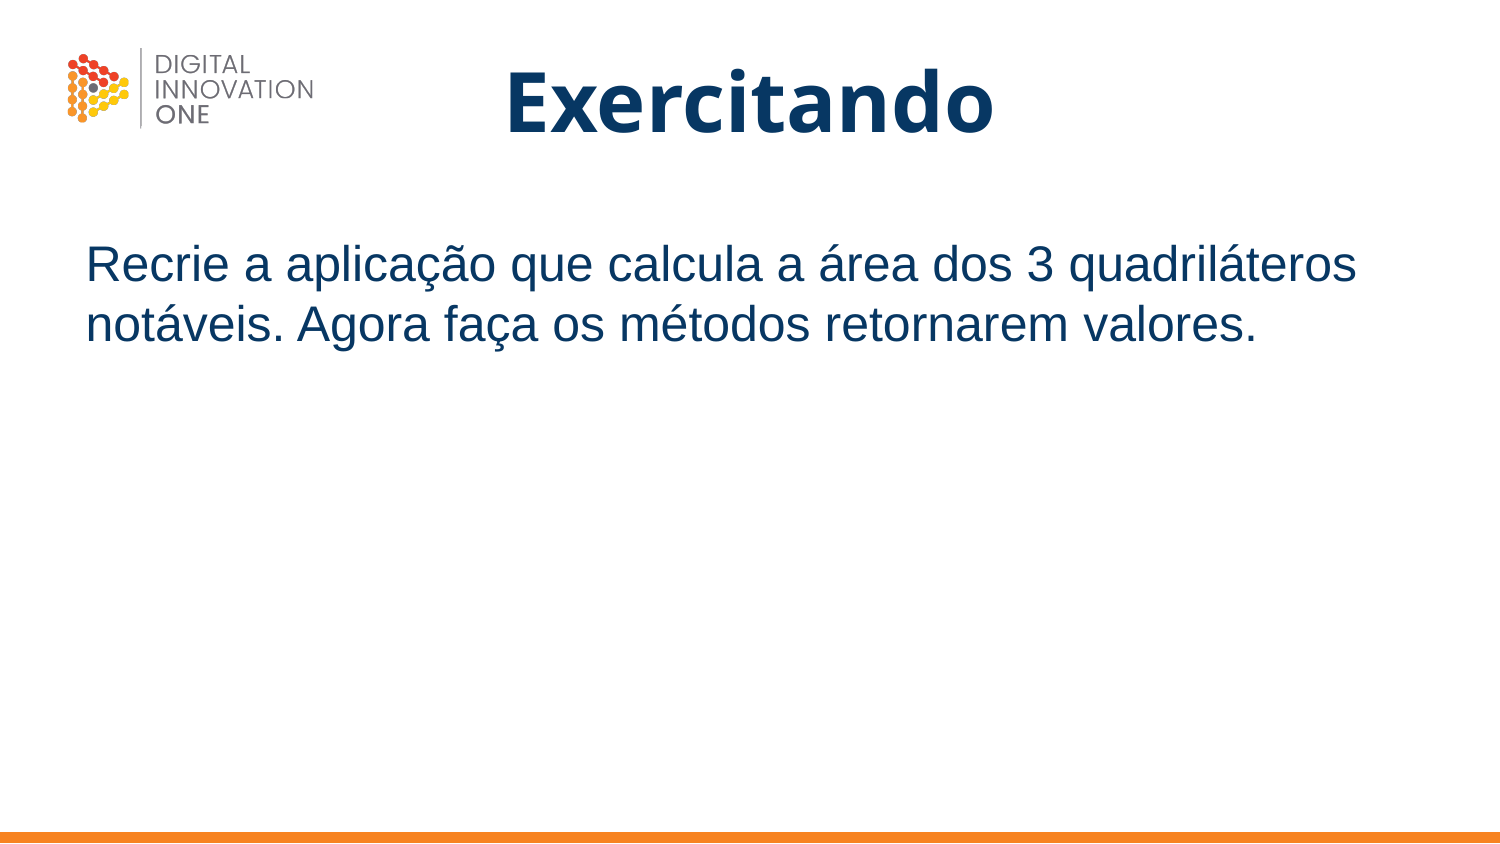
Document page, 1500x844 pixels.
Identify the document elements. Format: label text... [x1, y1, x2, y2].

picture [51, 39, 330, 137]
text_box [0, 832, 1500, 843]
text_box Recrie a aplicação que calcula a área dos 3 quadriláteros notáveis. Agora faça os métodos retornarem valores. [58, 216, 1449, 717]
subtitle Exercitando [51, 50, 1449, 148]
